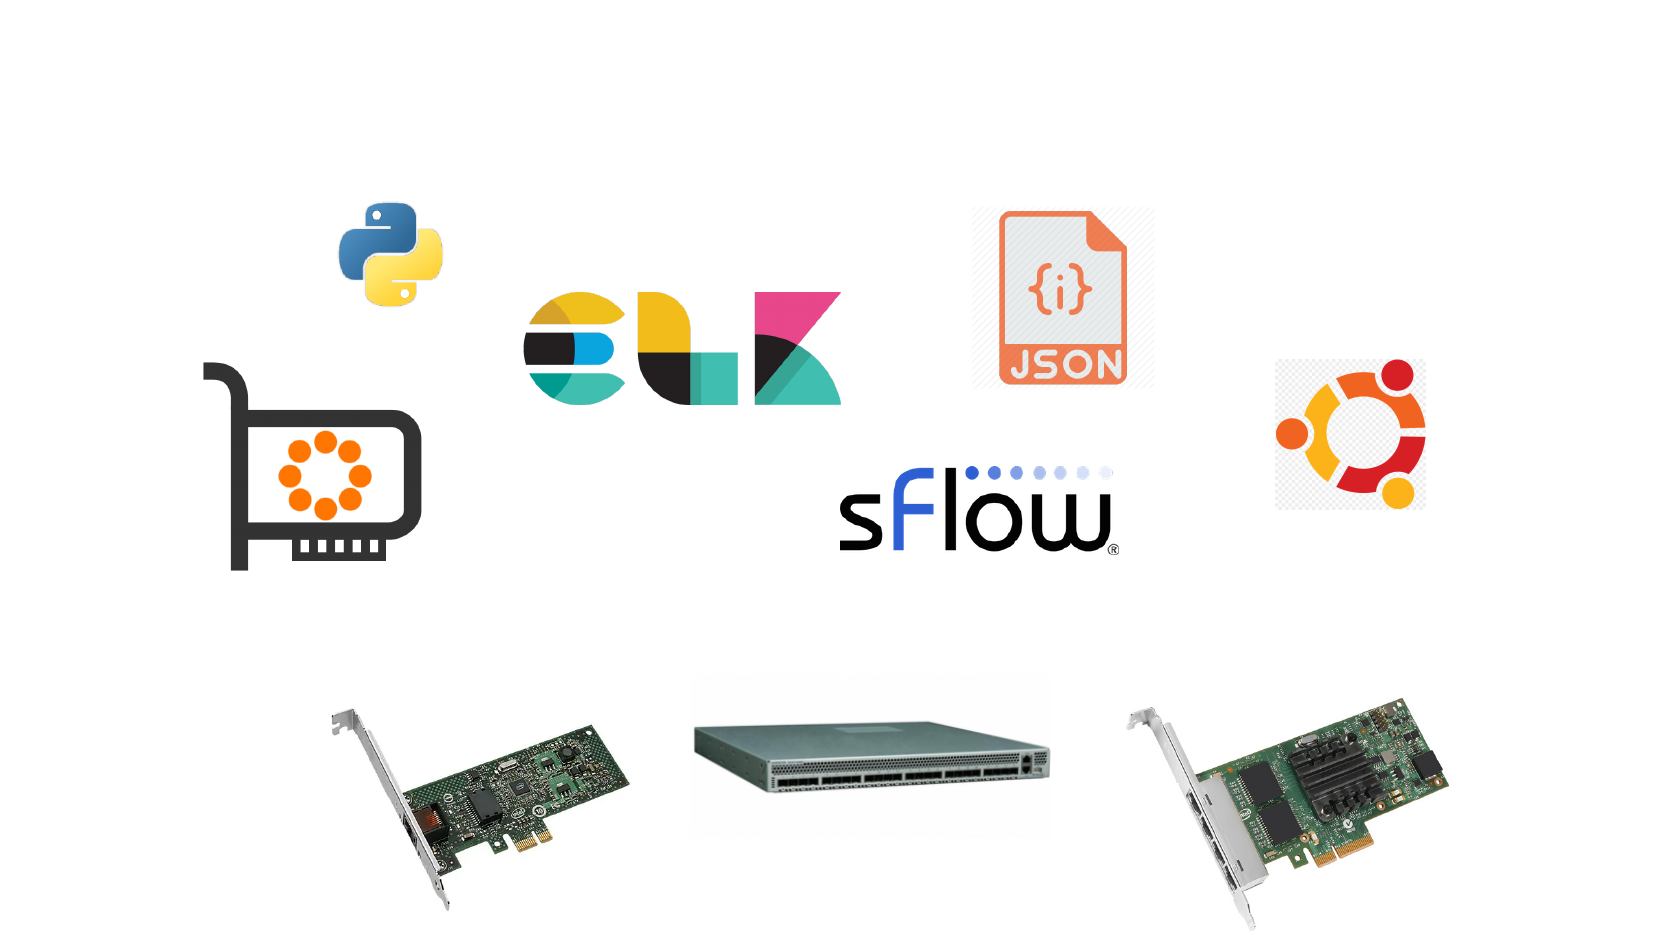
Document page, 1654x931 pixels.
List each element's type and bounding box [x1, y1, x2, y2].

picture [970, 205, 1156, 391]
picture [840, 466, 1119, 556]
picture [1275, 359, 1426, 511]
picture [1125, 645, 1450, 931]
picture [315, 644, 646, 931]
picture [523, 292, 841, 406]
picture [690, 674, 1051, 838]
picture [158, 179, 466, 620]
